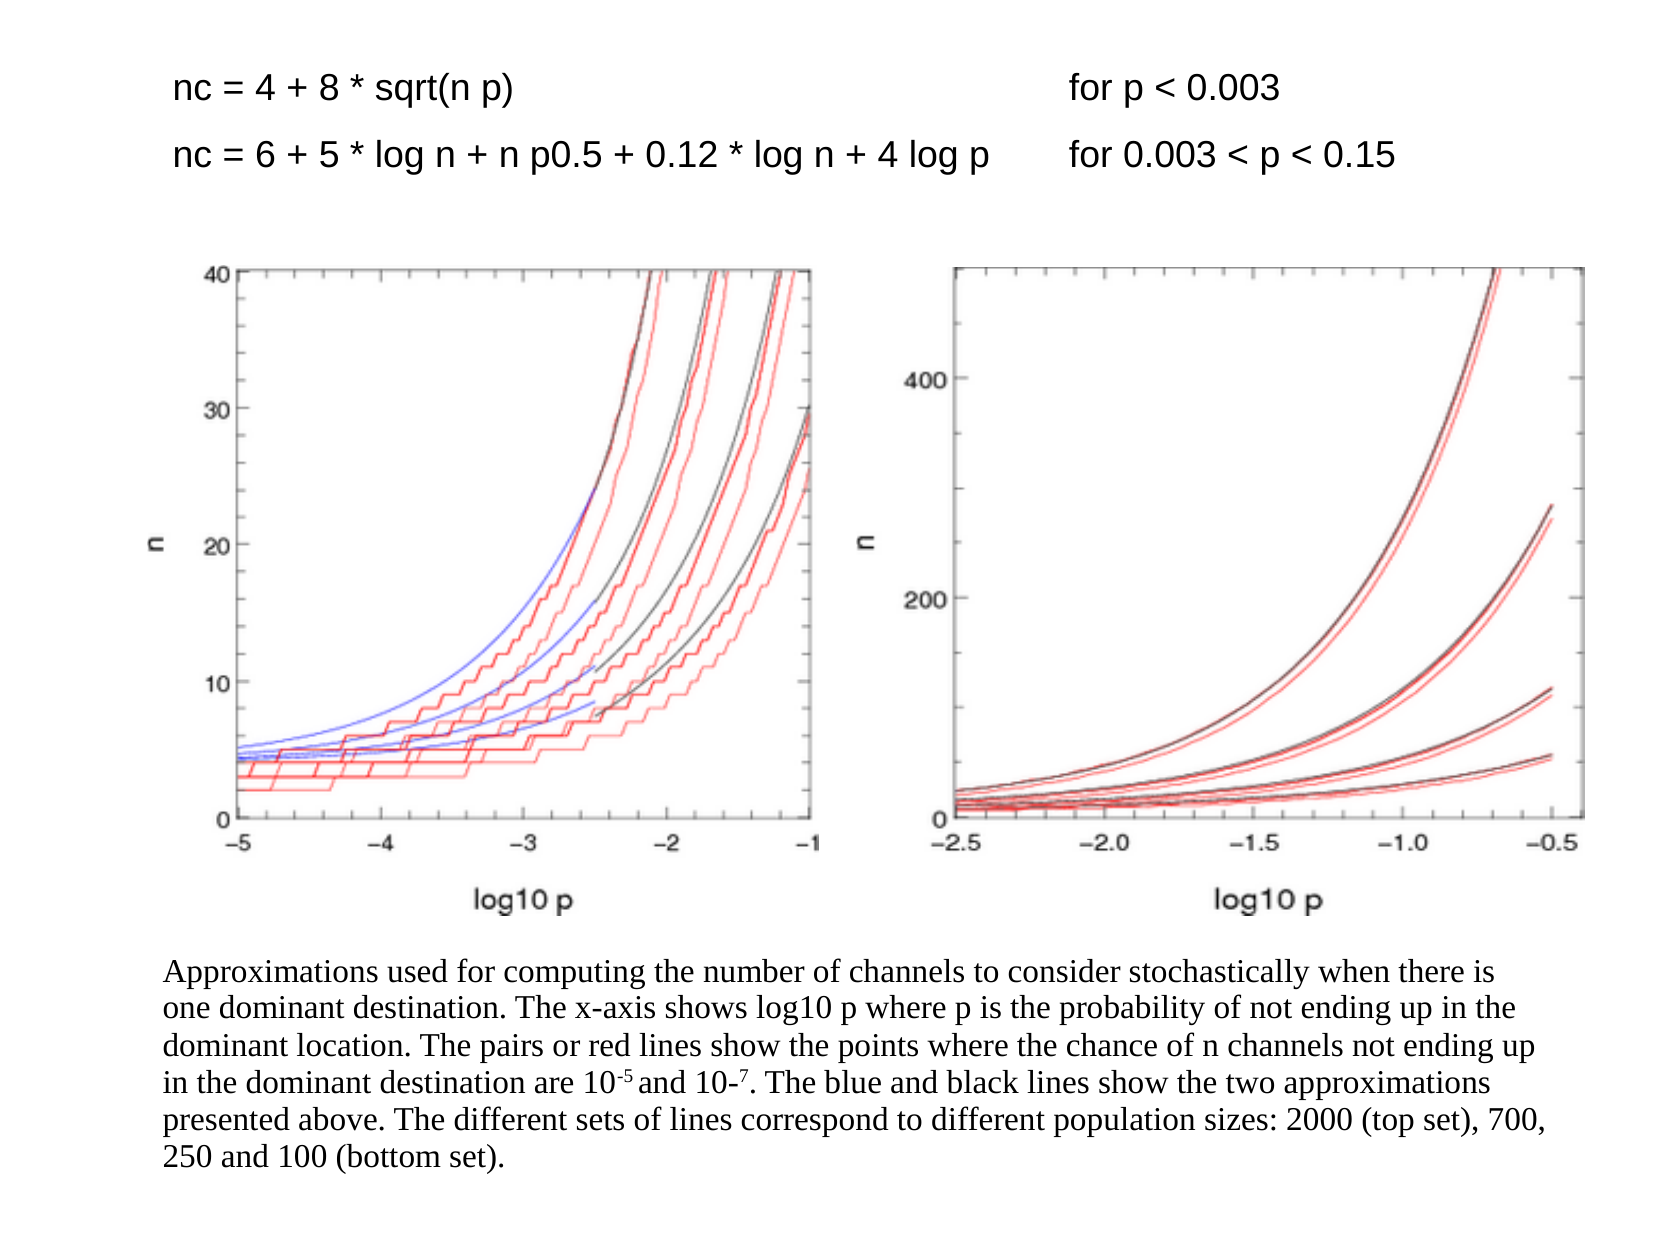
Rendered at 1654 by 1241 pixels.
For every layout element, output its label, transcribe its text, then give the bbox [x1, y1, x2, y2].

text_box nc = 4 + 8 * sqrt(n p) for p < 0.003 nc = 6 + 5 * log n + n p0.5 + 0.12 * log n + 4 log p for 0.003 < p < 0.15 [157, 59, 1595, 274]
text_box Approximations used for computing the number of channels to consider stochastically when there is one dominant destination. The x-axis shows log10 p where p is the probability of not ending up in the dominant location. The pairs or red lines show the points where the chance of n channels not ending up in the dominant destination are 10-5 and 10-7. The blue and black lines show the two approximations presented above. The different sets of lines correspond to different population sizes: 2000 (top set), 700, 250 and 100 (bottom set). [147, 944, 1565, 1211]
picture [856, 267, 1585, 916]
picture [147, 265, 819, 916]
